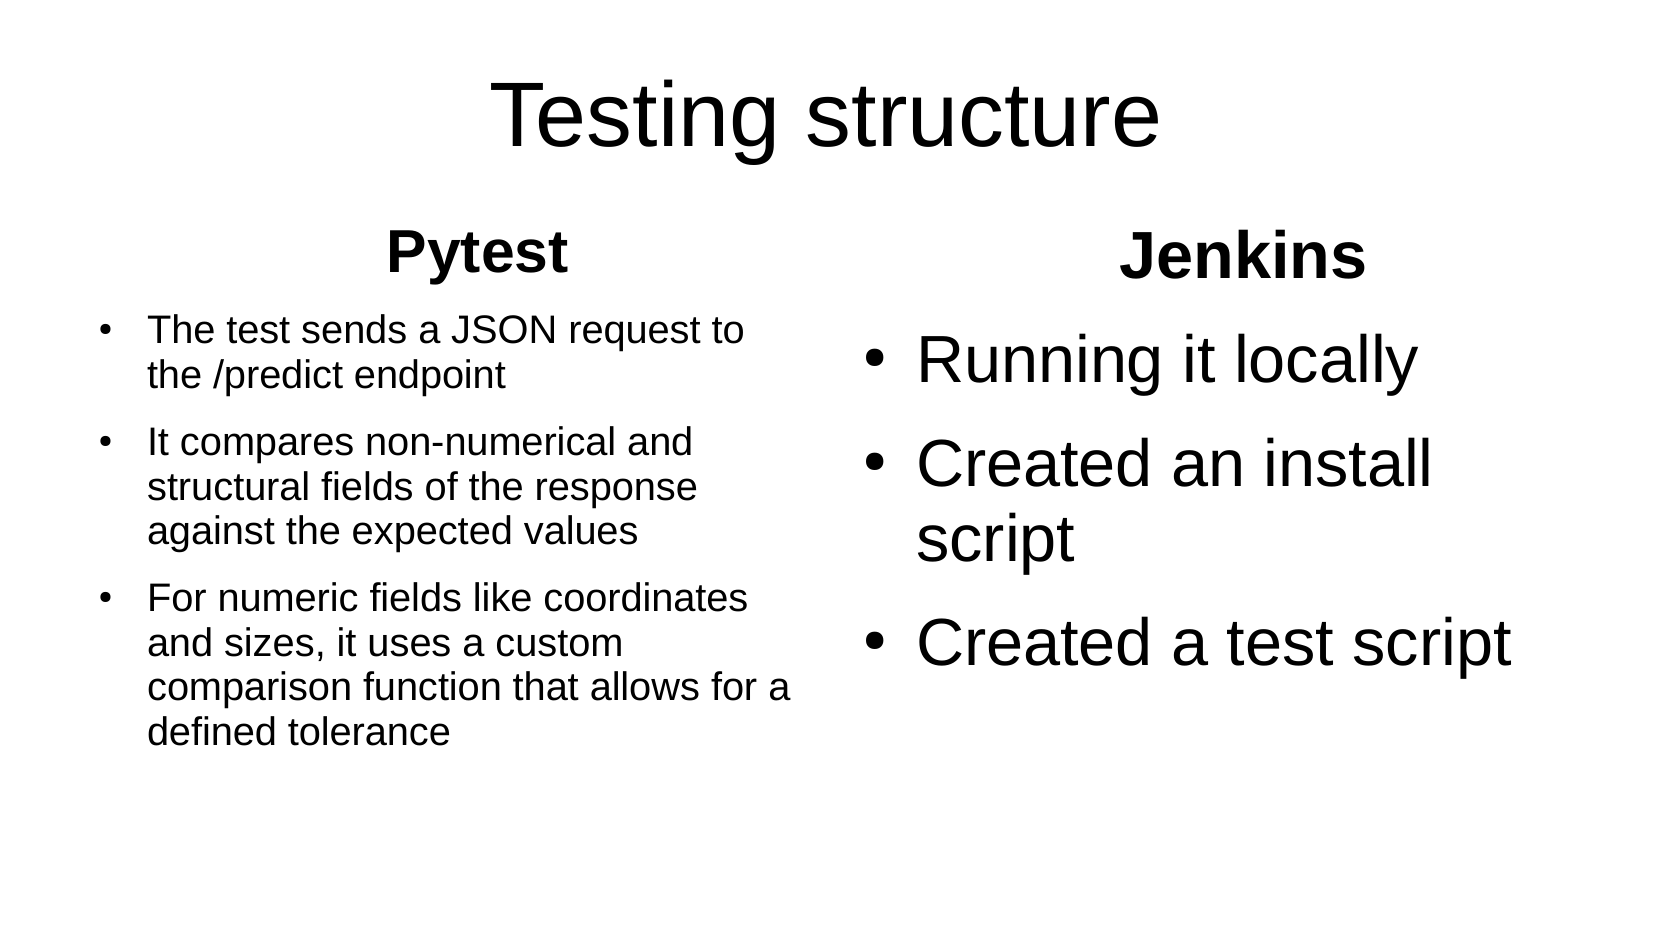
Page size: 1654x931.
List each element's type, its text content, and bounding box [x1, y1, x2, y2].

list Jenkins Running it locally Created an install script Created a test script [845, 217, 1572, 758]
title Testing structure [82, 37, 1571, 193]
list Pytest The test sends a JSON request to the /predict endpoint It compares non-numerical and structural fields of the response against the expected values For numeric fields like coordinates and sizes, it uses a custom comparison function that allows for a defined tolerance [82, 217, 809, 758]
